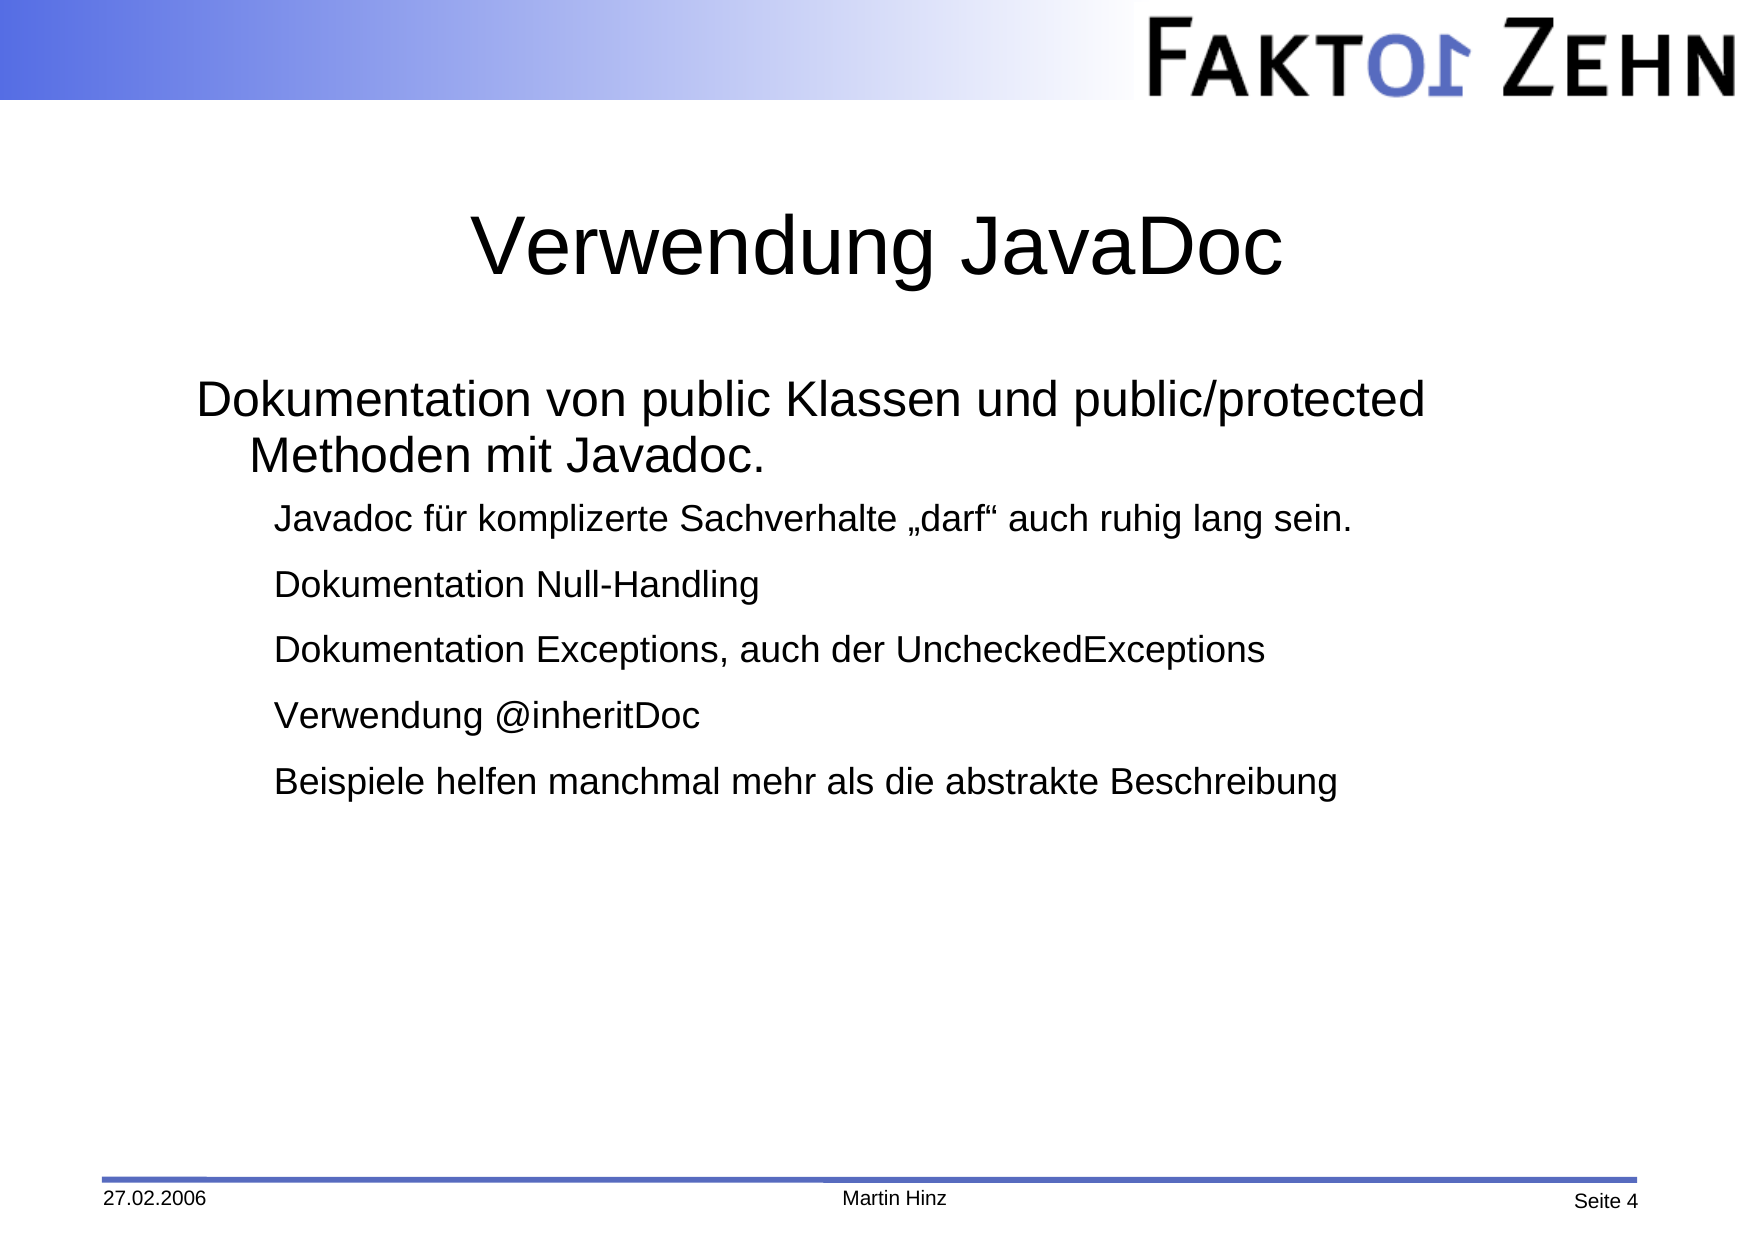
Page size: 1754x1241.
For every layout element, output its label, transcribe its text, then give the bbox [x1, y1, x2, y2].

title Verwendung JavaDoc [179, 142, 1576, 349]
picture [1133, 2, 1749, 105]
list Dokumentation von public Klassen und public/protected Methoden mit Javadoc. Javadoc für komplizerte Sachverhalte „darf“ auch ruhig lang sein. Dokumentation Null-Handling Dokumentation Exceptions, auch der UncheckedExceptions Verwendung @inheritDoc Beispiele helfen manchmal mehr als die abstrakte Beschreibung [179, 371, 1576, 1078]
